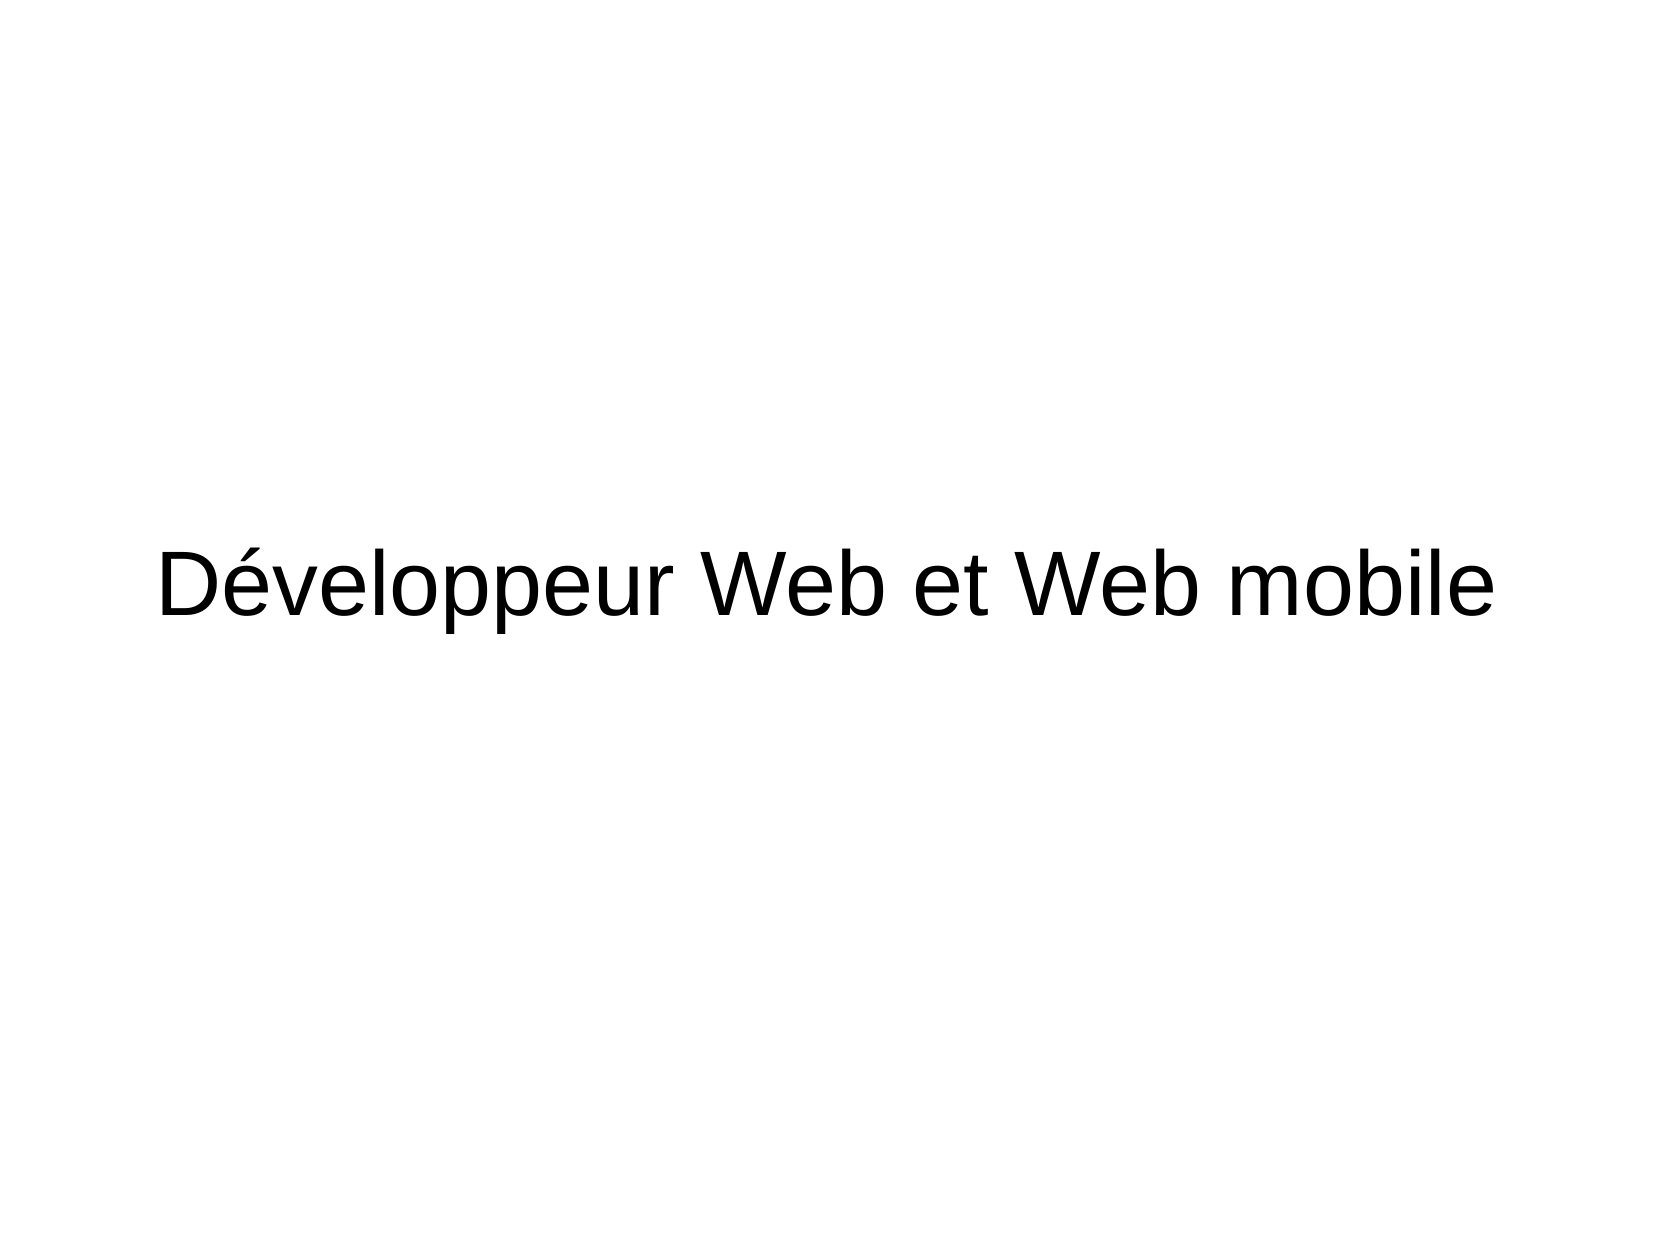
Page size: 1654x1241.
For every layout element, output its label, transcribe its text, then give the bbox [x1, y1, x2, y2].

subtitle Développeur Web et Web mobile [82, 59, 1571, 1109]
